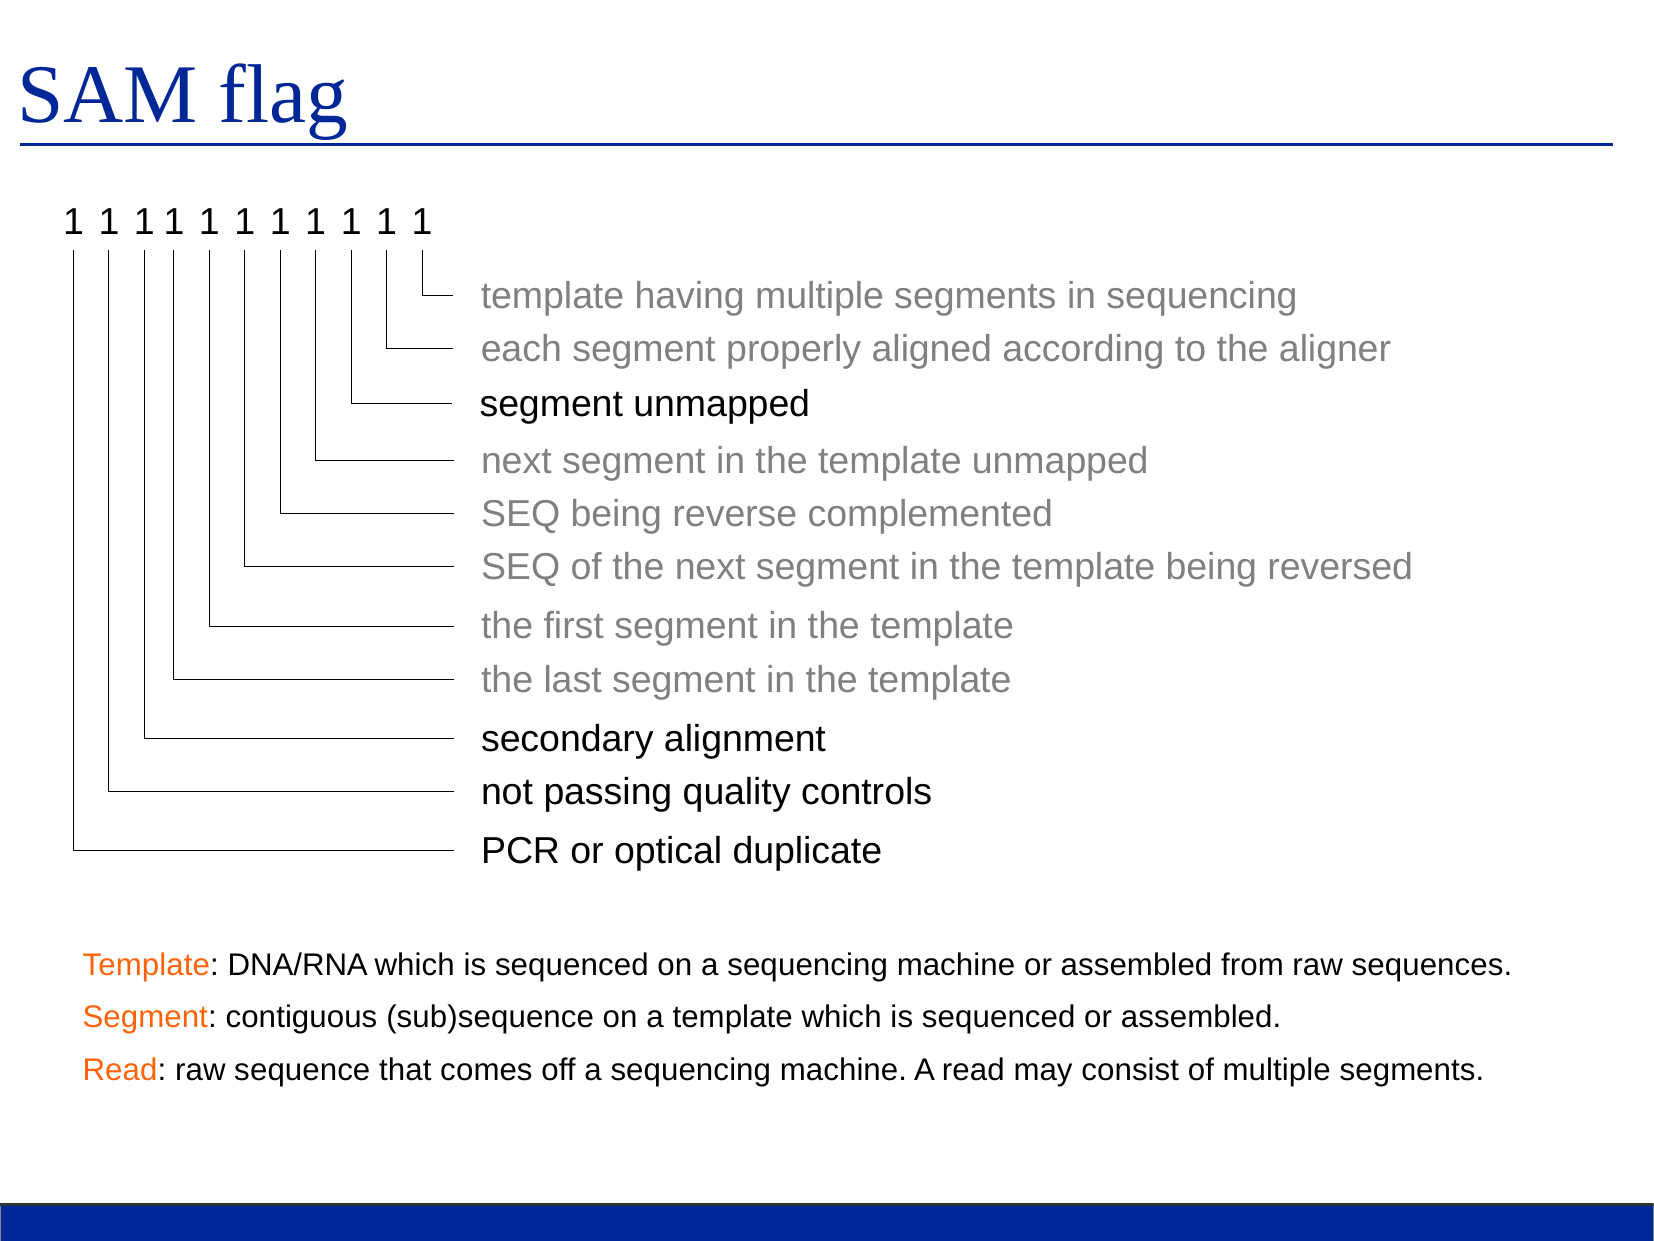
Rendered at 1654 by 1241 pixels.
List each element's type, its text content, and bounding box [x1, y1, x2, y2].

text_box 1 [119, 193, 148, 251]
list Template: DNA/RNA which is sequenced on a sequencing machine or assembled from raw sequences. Segment: contiguous (sub)sequence on a template which is sequenced or assembled. Read: raw sequence that comes off a sequencing machine. A read may consist of multiple segments. [82, 947, 1571, 1135]
text_box 1 [325, 193, 361, 251]
text_box next segment in the template unmapped [453, 432, 1164, 490]
text_box 1 [219, 193, 255, 251]
text_box PCR or optical duplicate [453, 822, 898, 879]
text_box template having multiple segments in sequencing [452, 266, 1313, 324]
text_box 1 [48, 193, 83, 251]
text_box SEQ of the next segment in the template being reversed [453, 538, 1429, 596]
text_box 1 [83, 193, 119, 251]
text_box the last segment in the template [453, 650, 1027, 708]
text_box secondary alignment [453, 709, 841, 762]
text_box not passing quality controls [453, 762, 948, 820]
text_box 1 [290, 193, 325, 251]
title SAM flag [17, 0, 1589, 198]
text_box 1 [148, 193, 184, 251]
text_box the first segment in the template [453, 597, 1029, 655]
text_box 1 [184, 193, 219, 251]
text_box SEQ being reverse complemented [453, 485, 1068, 538]
text_box each segment properly aligned according to the aligner [452, 320, 1407, 377]
text_box segment unmapped [451, 375, 826, 432]
text_box 1 [396, 193, 448, 251]
text_box 1 [255, 193, 290, 251]
text_box 1 [361, 193, 396, 251]
